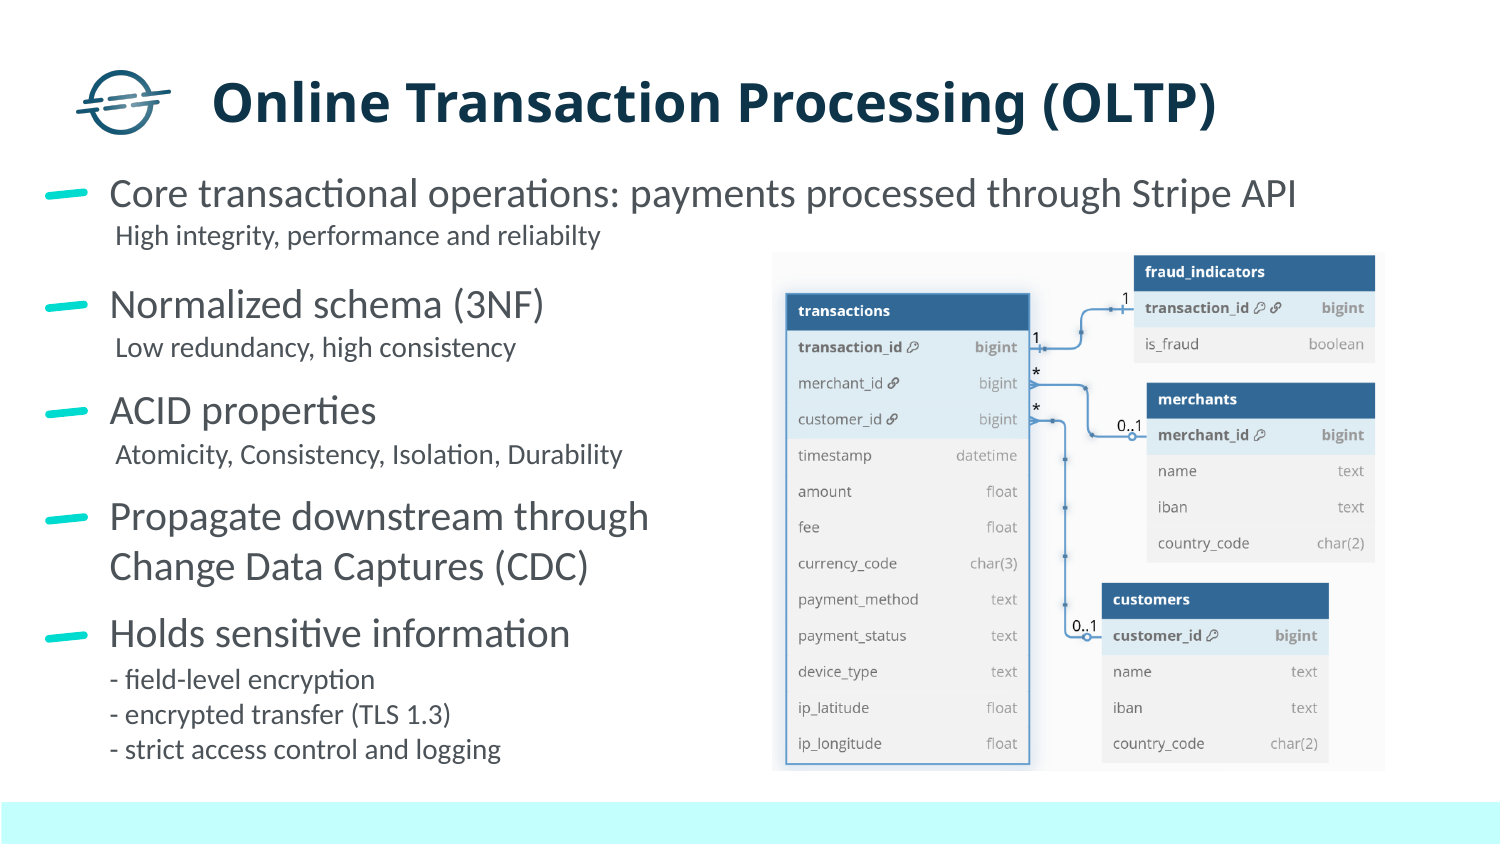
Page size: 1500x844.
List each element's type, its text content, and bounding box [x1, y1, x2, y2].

title Online Transaction Processing (OLTP) [196, 53, 1481, 155]
picture [772, 252, 1385, 771]
picture [76, 70, 171, 135]
text_box [45, 188, 88, 200]
title Core transactional operations: payments processed through Stripe API [94, 150, 1427, 232]
title - field-level encryption - encrypted transfer (TLS 1.3) - strict access control and logging [94, 645, 567, 777]
title Holds sensitive information [94, 605, 702, 666]
title Low redundancy, high consistency [100, 313, 685, 382]
title Propagate downstream through Change Data Captures (CDC) [94, 474, 714, 605]
title Atomicity, Consistency, Isolation, Durability [100, 420, 685, 488]
text_box [45, 300, 88, 312]
text_box [1, 802, 1500, 844]
text_box [45, 631, 88, 643]
title High integrity, performance and reliabilty [100, 201, 685, 270]
title Normalized schema (3NF) [94, 261, 620, 347]
text_box [45, 513, 88, 525]
title ACID properties [94, 367, 458, 454]
text_box [45, 407, 88, 419]
